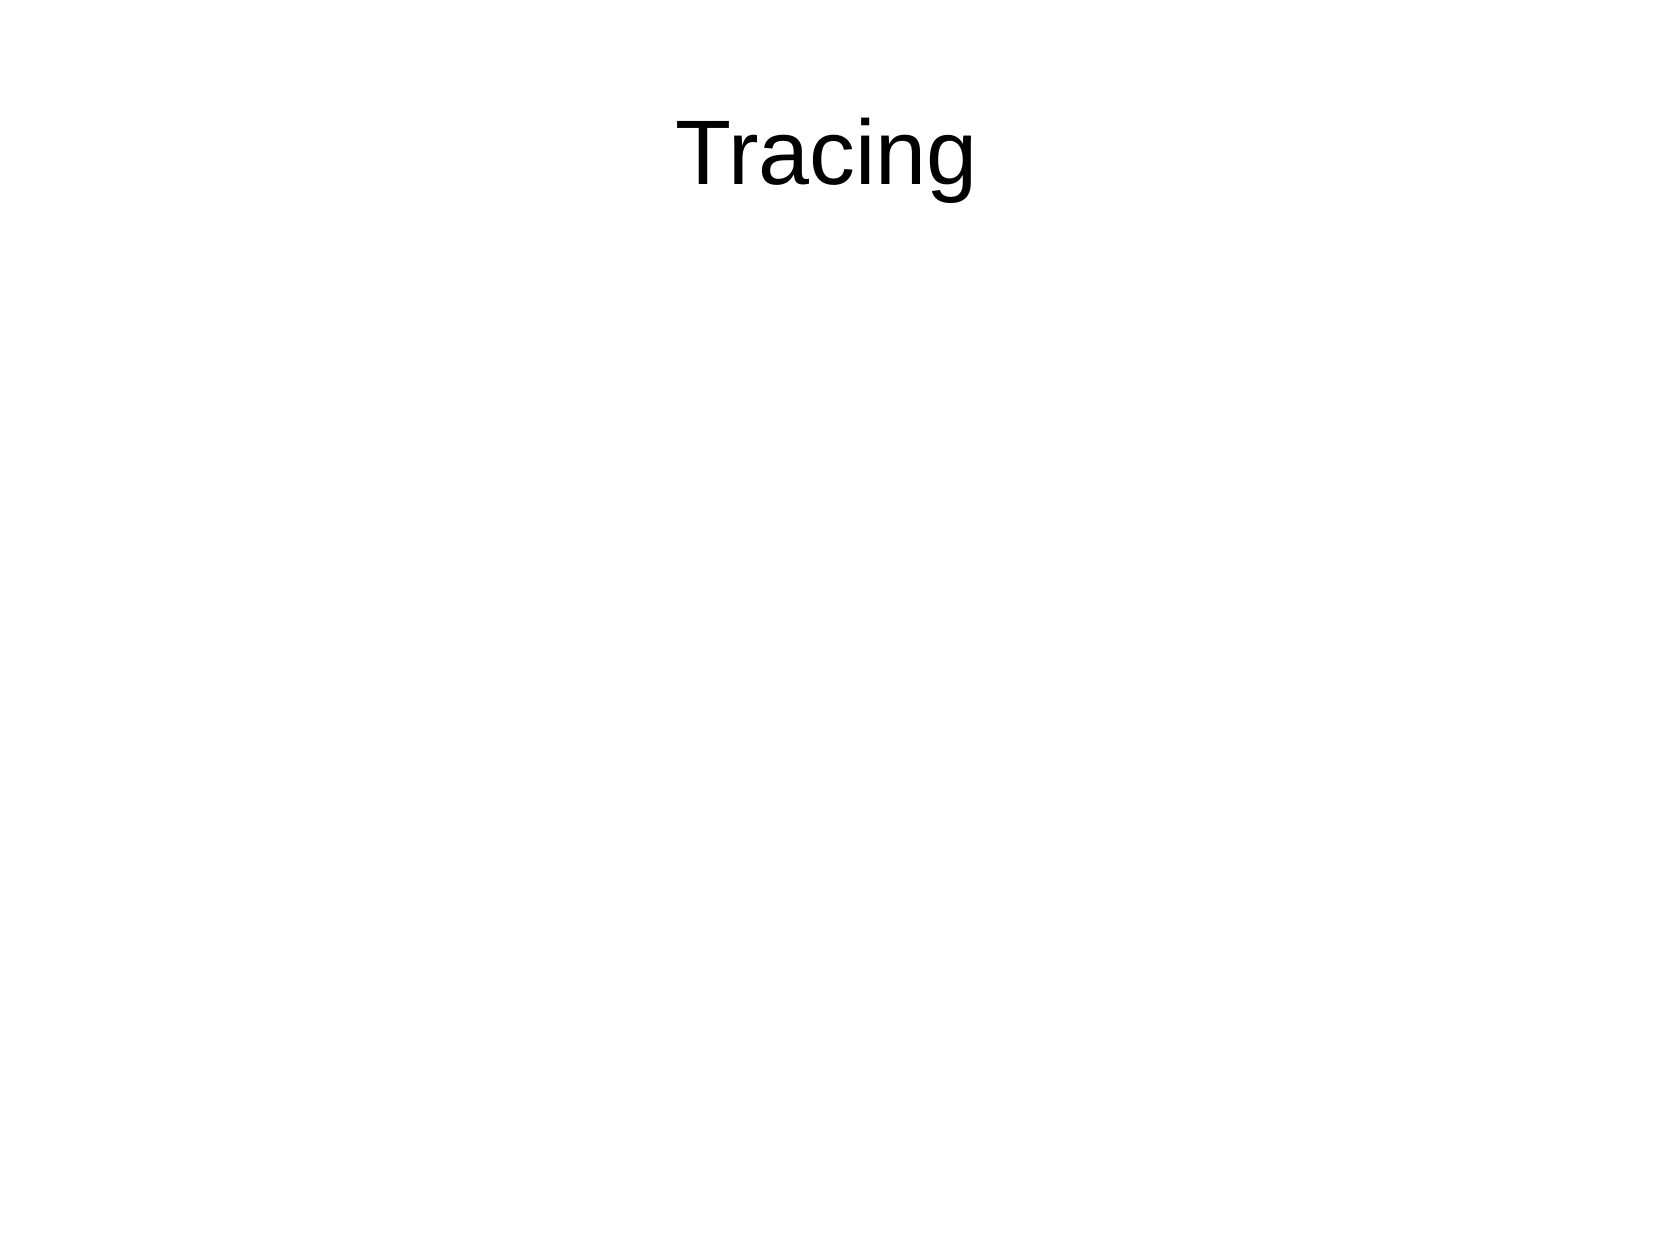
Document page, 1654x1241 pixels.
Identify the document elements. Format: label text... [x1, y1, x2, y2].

title Tracing [82, 49, 1571, 257]
